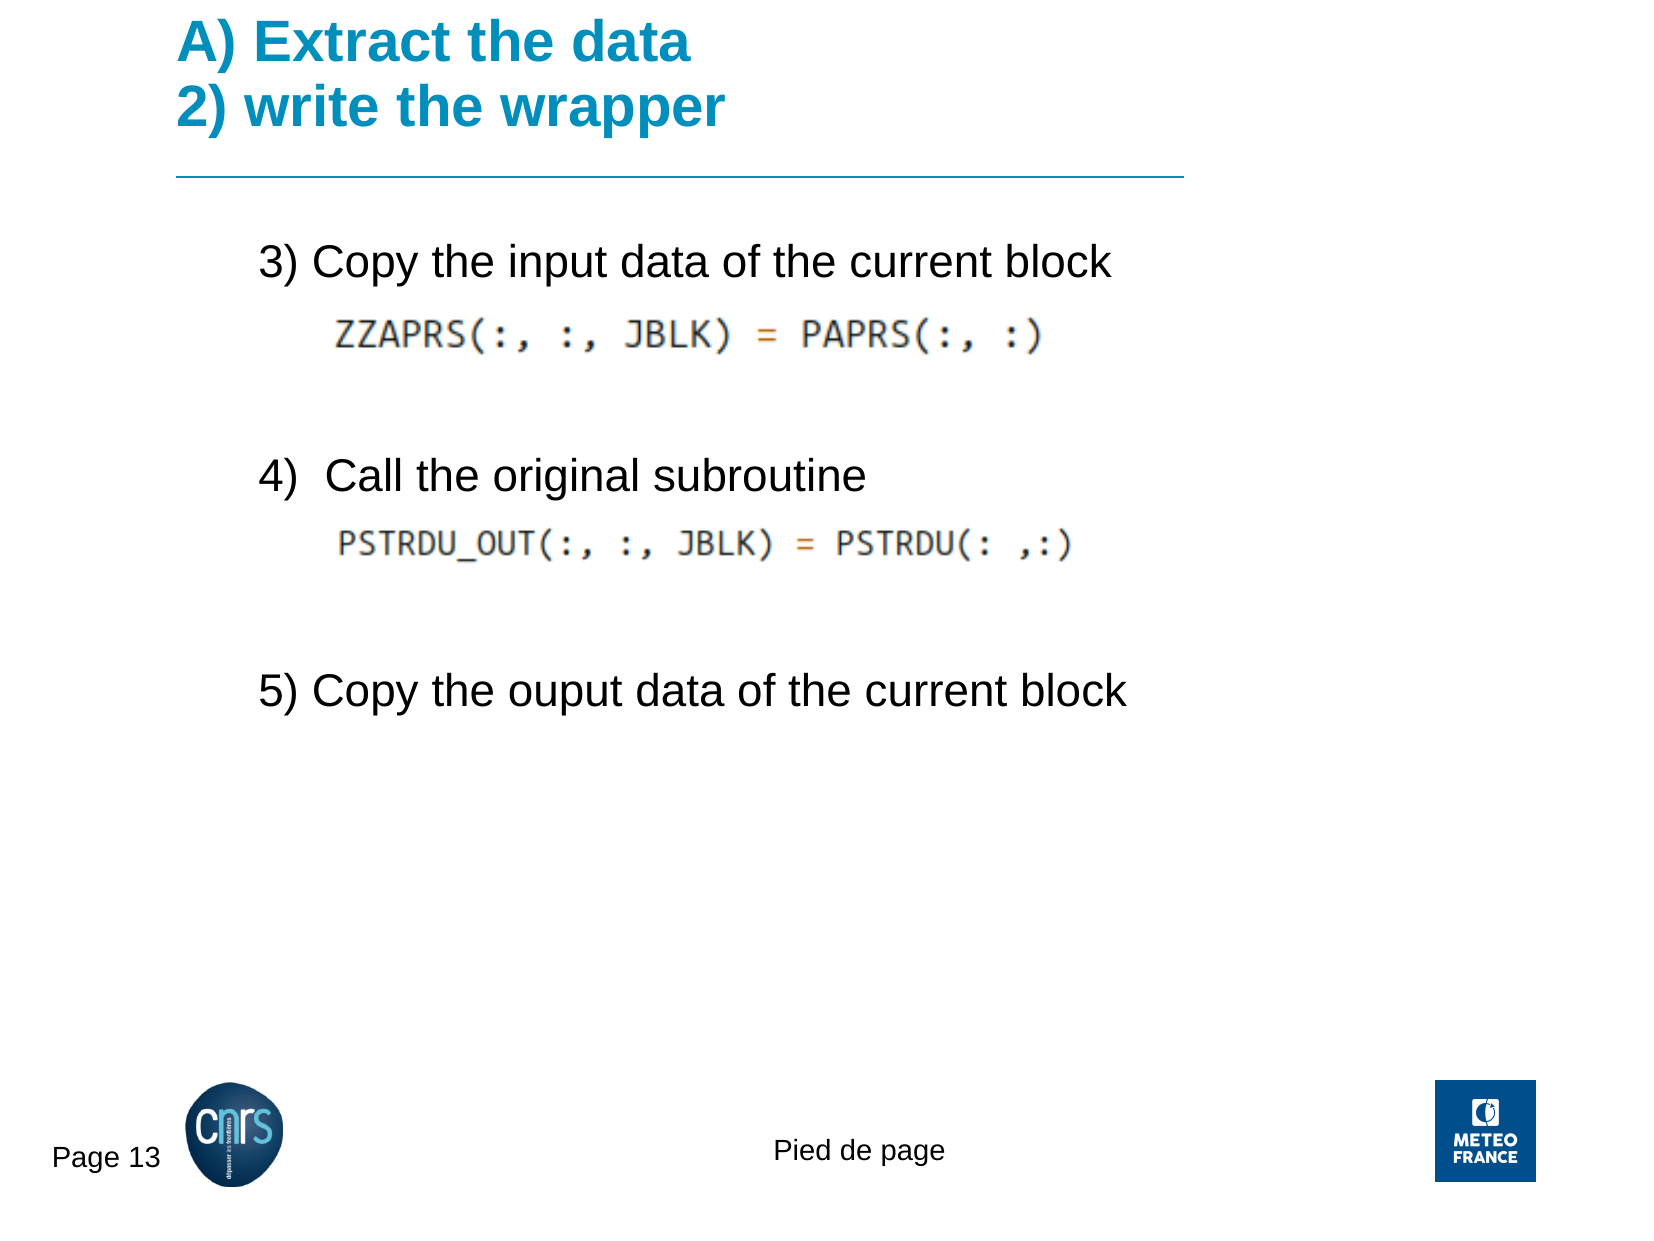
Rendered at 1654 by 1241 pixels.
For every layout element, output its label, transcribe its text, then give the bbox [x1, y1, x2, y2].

picture [185, 1082, 283, 1187]
list 3) Copy the input data of the current block 4) Call the original subroutine 5) Copy the ouput data of the current block [157, 235, 1571, 1010]
picture [318, 507, 1087, 594]
picture [299, 287, 1079, 384]
picture [1435, 1080, 1536, 1182]
title A) Extract the data 2) write the wrapper [176, 8, 1609, 139]
